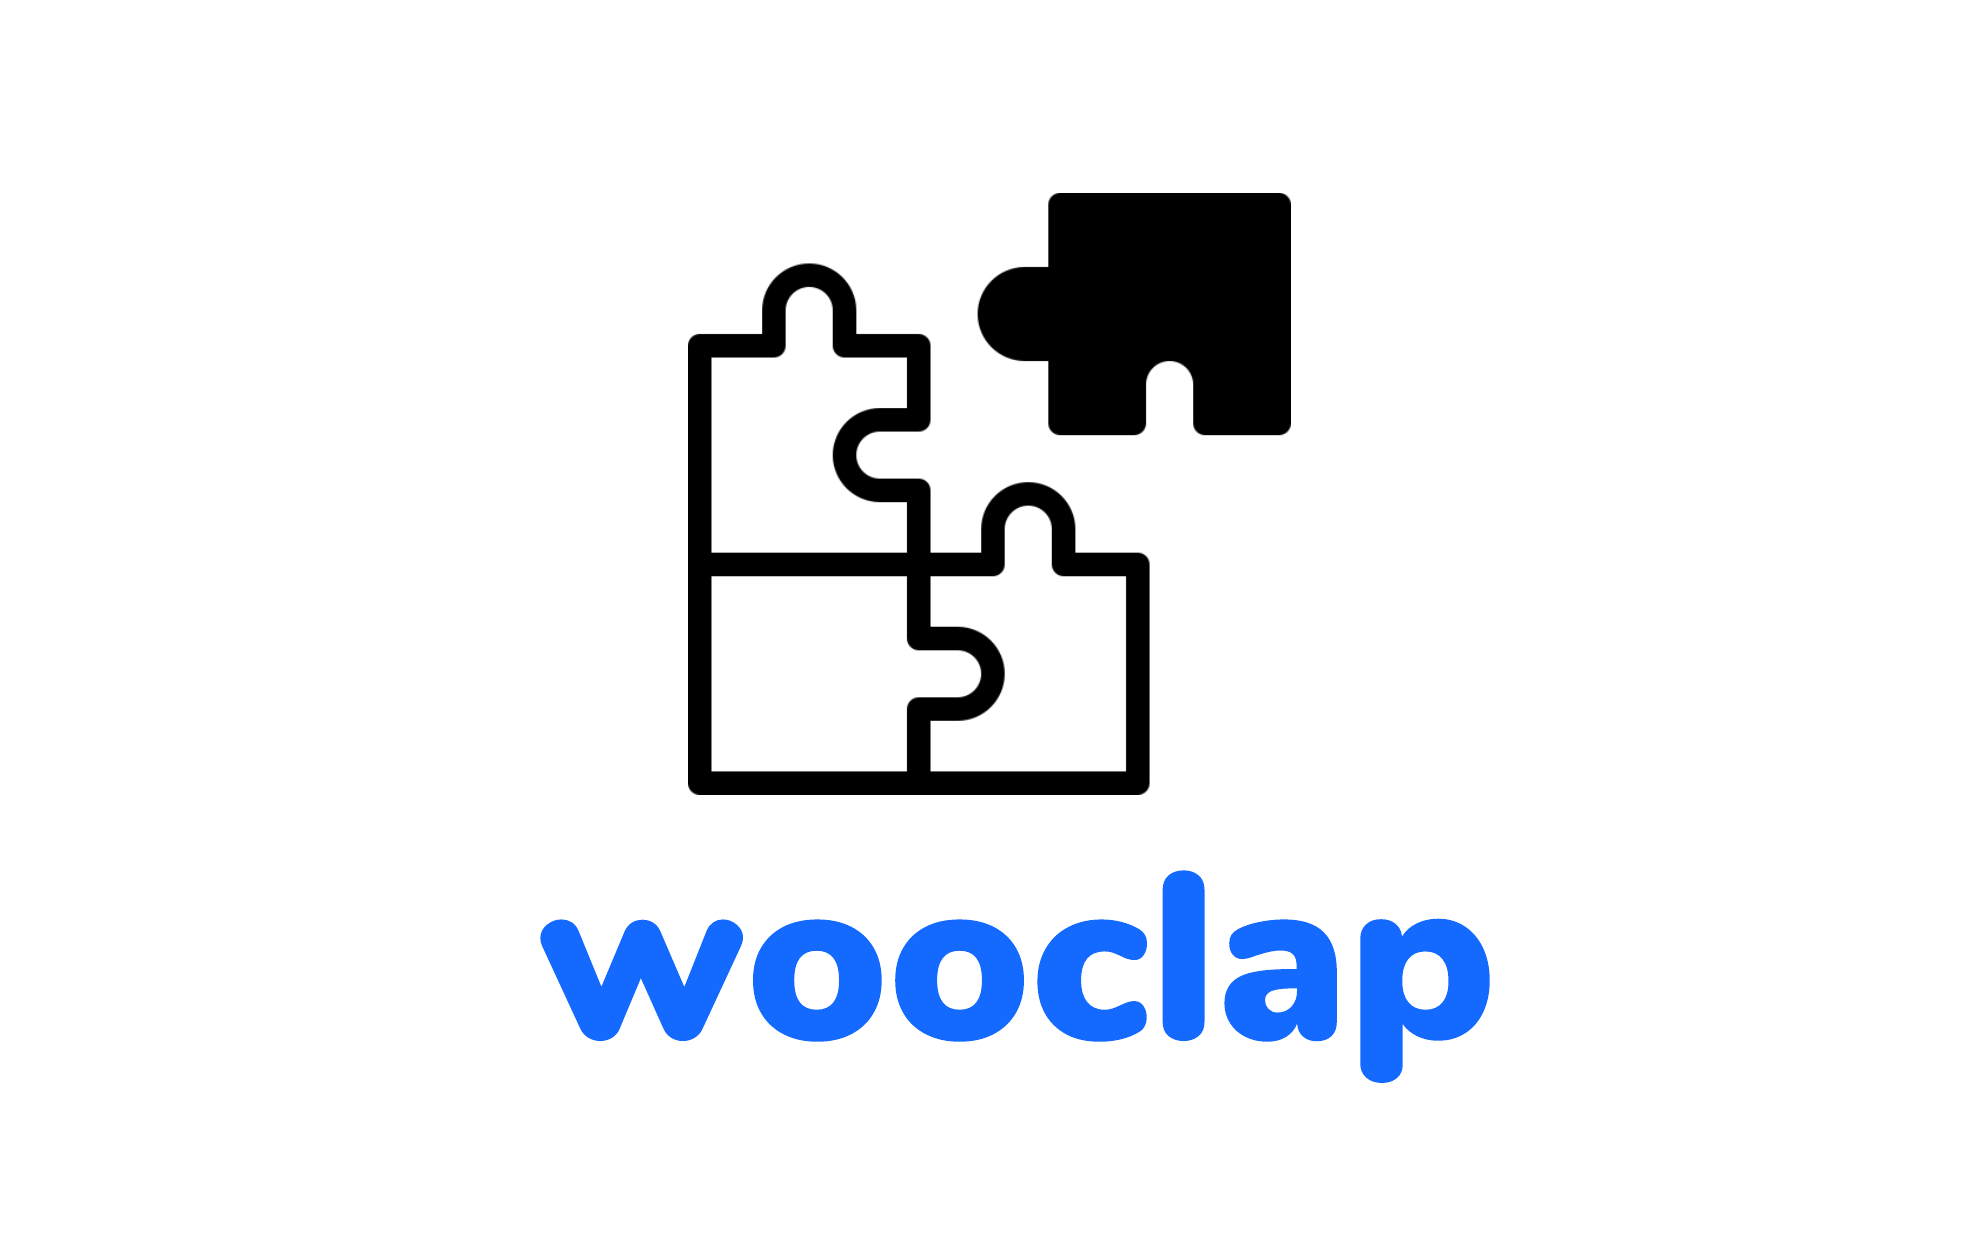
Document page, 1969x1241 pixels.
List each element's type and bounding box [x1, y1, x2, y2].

picture [688, 193, 1291, 796]
picture [540, 870, 1491, 1084]
